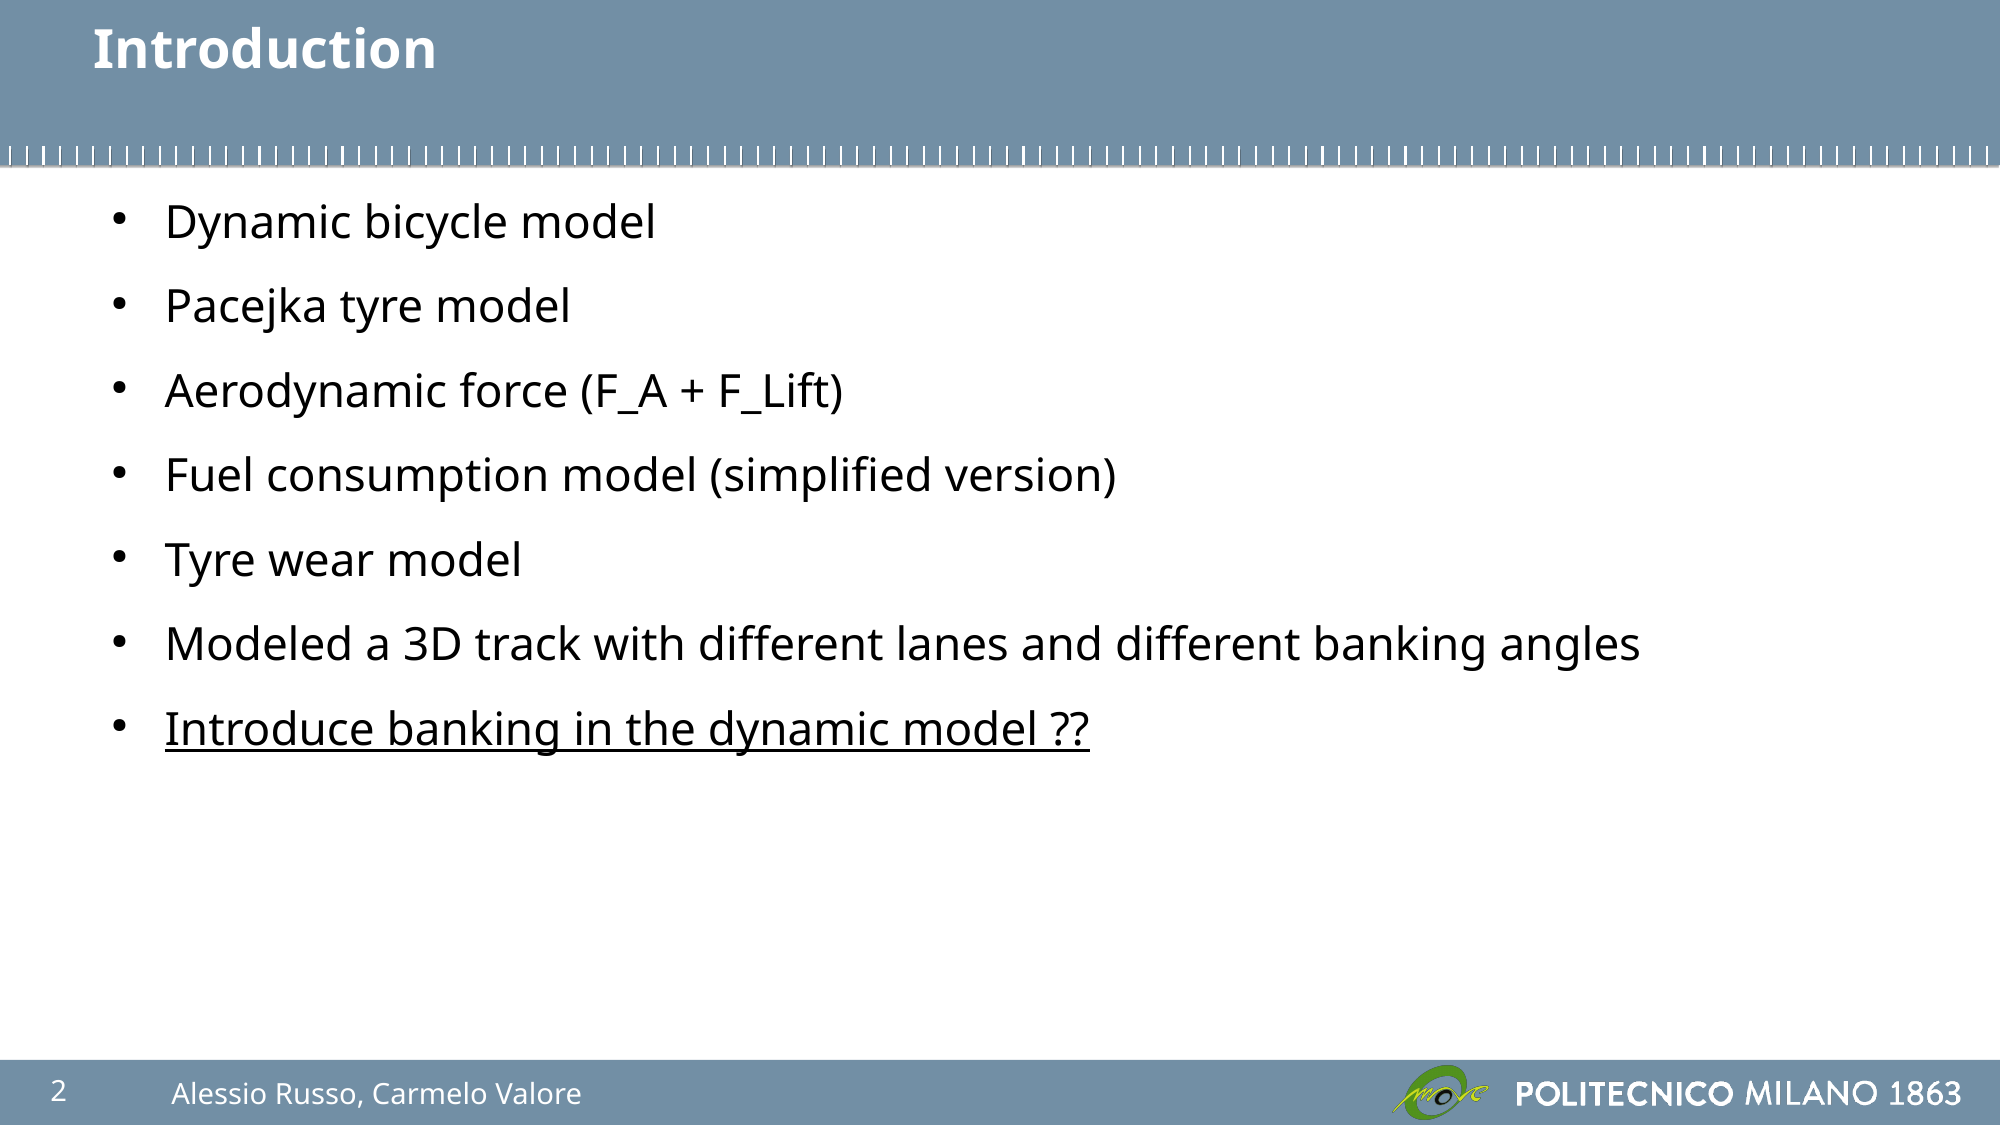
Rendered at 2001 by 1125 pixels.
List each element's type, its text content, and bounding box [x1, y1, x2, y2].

picture [1392, 1065, 1489, 1120]
picture [1510, 1068, 1967, 1117]
footer Alessio Russo, Carmelo Valore [156, 1062, 1007, 1123]
slide_number 14 [7, 1062, 110, 1123]
list Dynamic bicycle model Pacejka tyre model Aerodynamic force (F_A + F_Lift) Fuel consumption model (simplified version) Tyre wear model Modeled a 3D track with different lanes and different banking angles Introduce banking in the dynamic model ?? [78, 185, 1922, 1042]
title Introduction [78, 8, 1922, 86]
